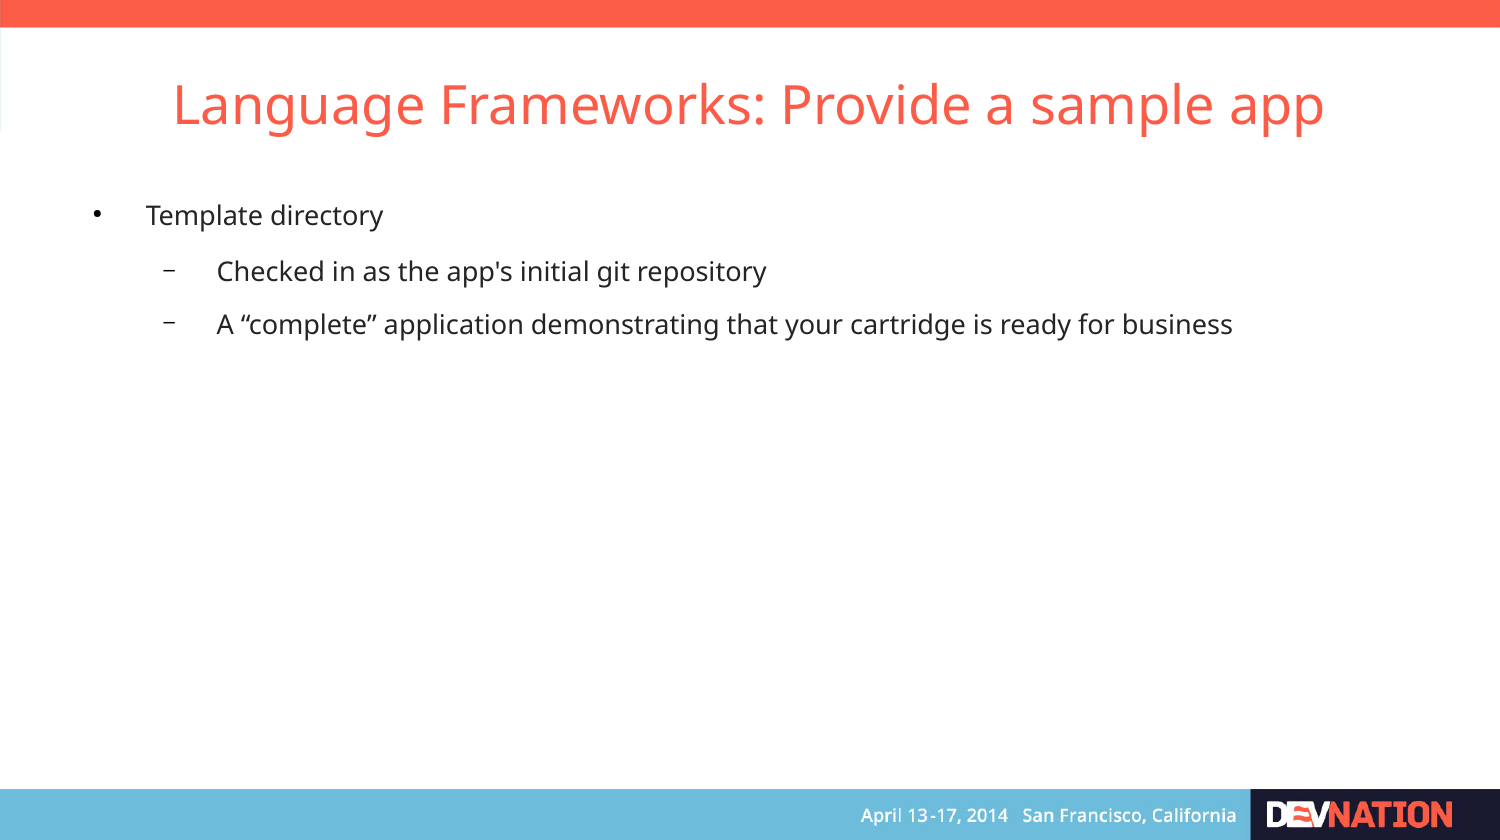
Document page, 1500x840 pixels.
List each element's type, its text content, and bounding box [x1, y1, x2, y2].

picture [0, 0, 1500, 840]
title Language Frameworks: Provide a sample app [74, 33, 1425, 174]
list Template directory Checked in as the app's initial git repository A “complete” application demonstrating that your cartridge is ready for business [74, 196, 1425, 461]
